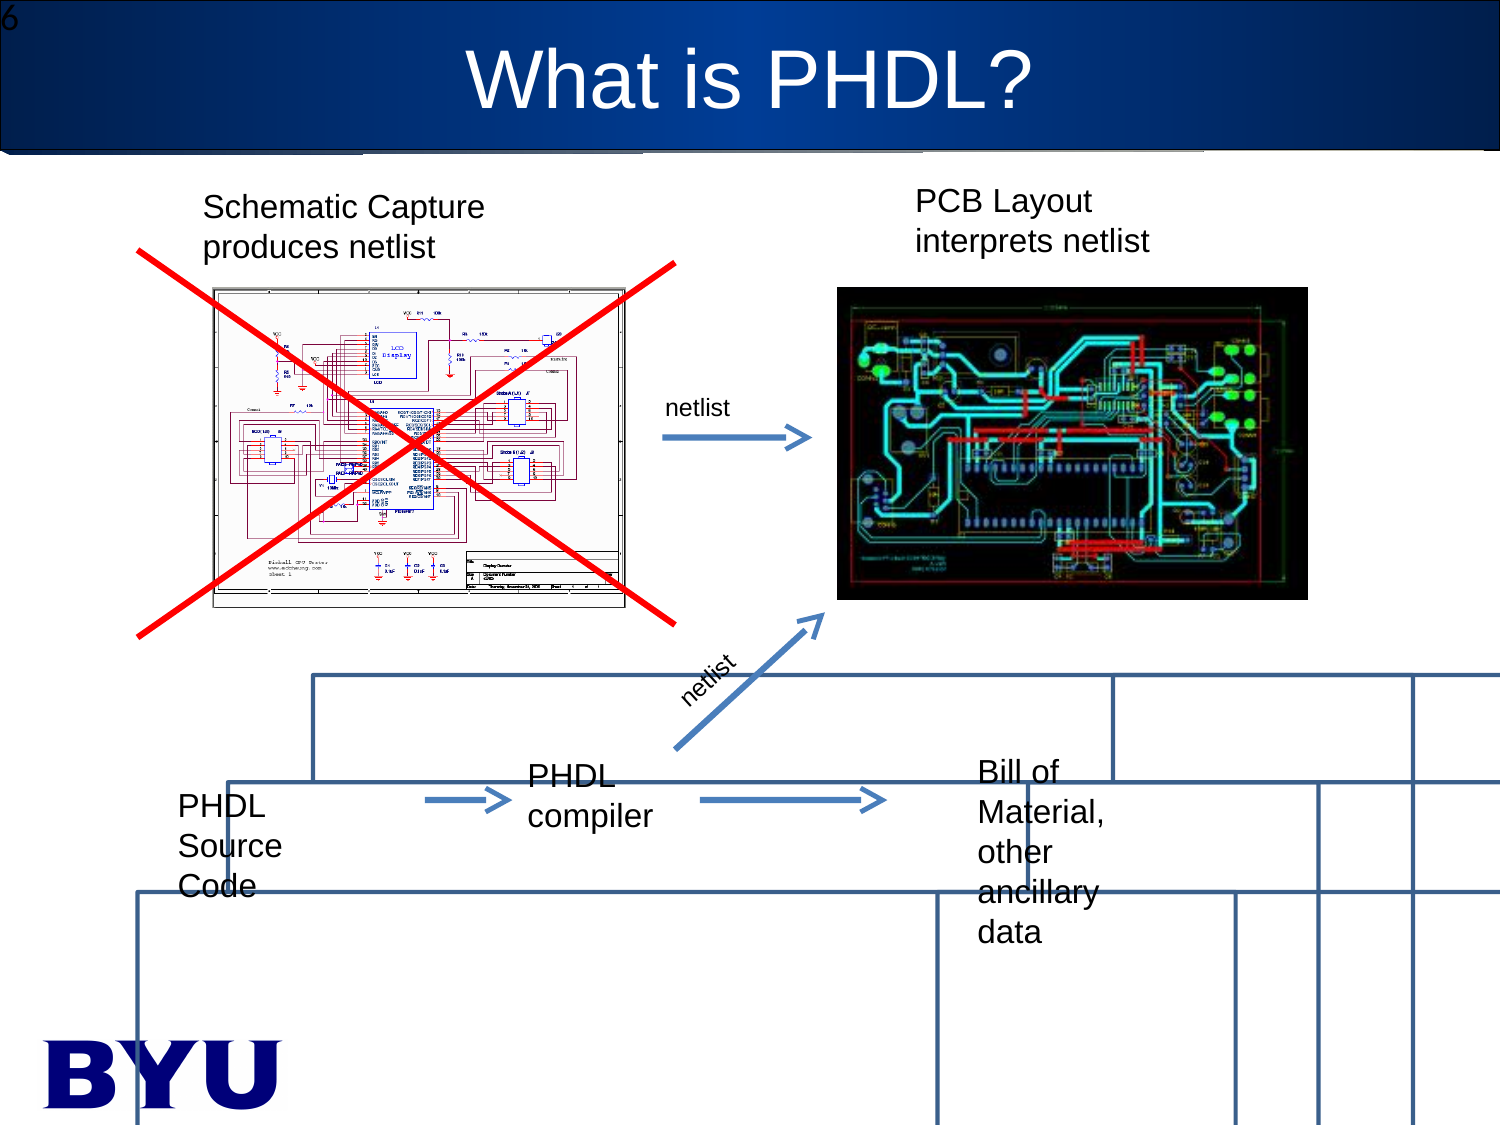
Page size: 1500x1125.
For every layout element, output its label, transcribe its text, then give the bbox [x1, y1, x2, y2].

picture [837, 287, 1308, 600]
text_box PCB Layout interprets netlist [900, 162, 1250, 275]
picture [212, 449, 626, 608]
picture [140, 1039, 288, 1111]
text_box Schematic Capture produces netlist [187, 187, 625, 263]
picture [212, 307, 408, 580]
picture [37, 1039, 135, 1111]
text_box PHDL compiler [512, 712, 688, 875]
picture [212, 287, 626, 439]
text_box netlist [649, 374, 800, 438]
text_box Bill of Material, other ancillary data [962, 737, 1138, 963]
text_box PHDL Source Code [162, 762, 338, 925]
text_box netlist [649, 587, 803, 735]
picture [422, 302, 626, 586]
title What is PHDL? [75, 0, 1425, 150]
